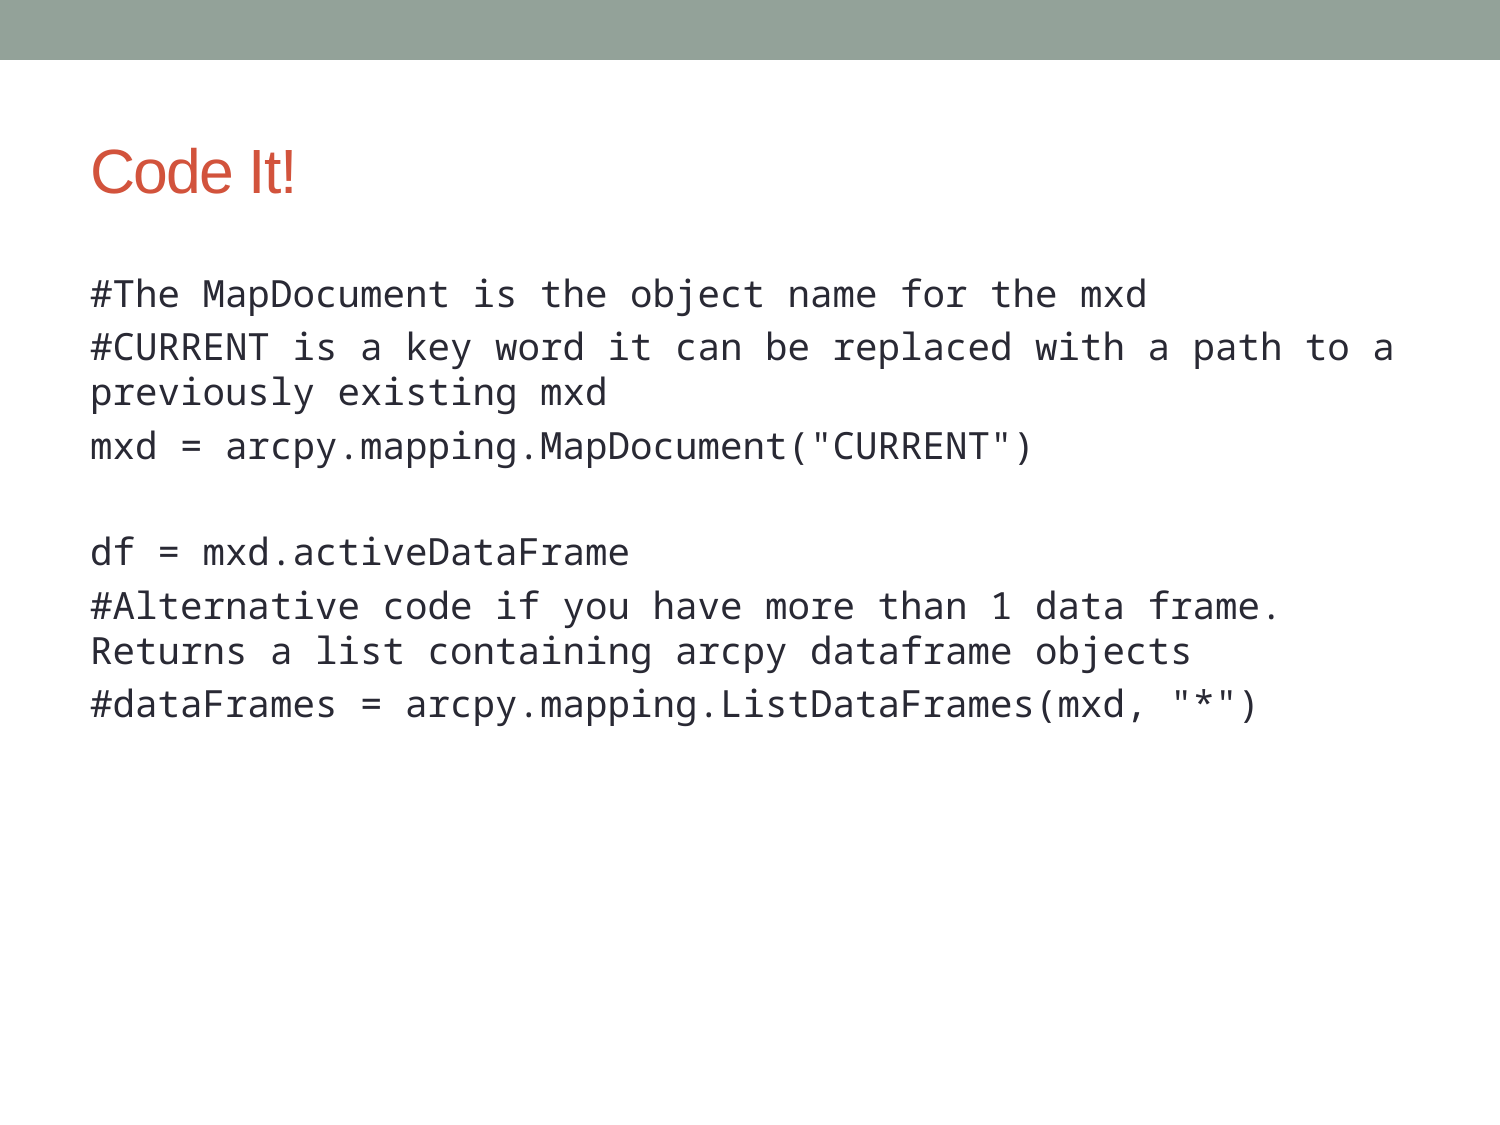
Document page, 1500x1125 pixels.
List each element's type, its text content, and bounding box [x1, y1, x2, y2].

title Code It! [75, 87, 1426, 251]
list #The MapDocument is the object name for the mxd #CURRENT is a key word it can be replaced with a path to a previously existing mxd mxd = arcpy.mapping.MapDocument("CURRENT") df = mxd.activeDataFrame #Alternative code if you have more than 1 data frame. Returns a list containing arcpy dataframe objects #dataFrames = arcpy.mapping.ListDataFrames(mxd, "*") [75, 262, 1426, 1063]
